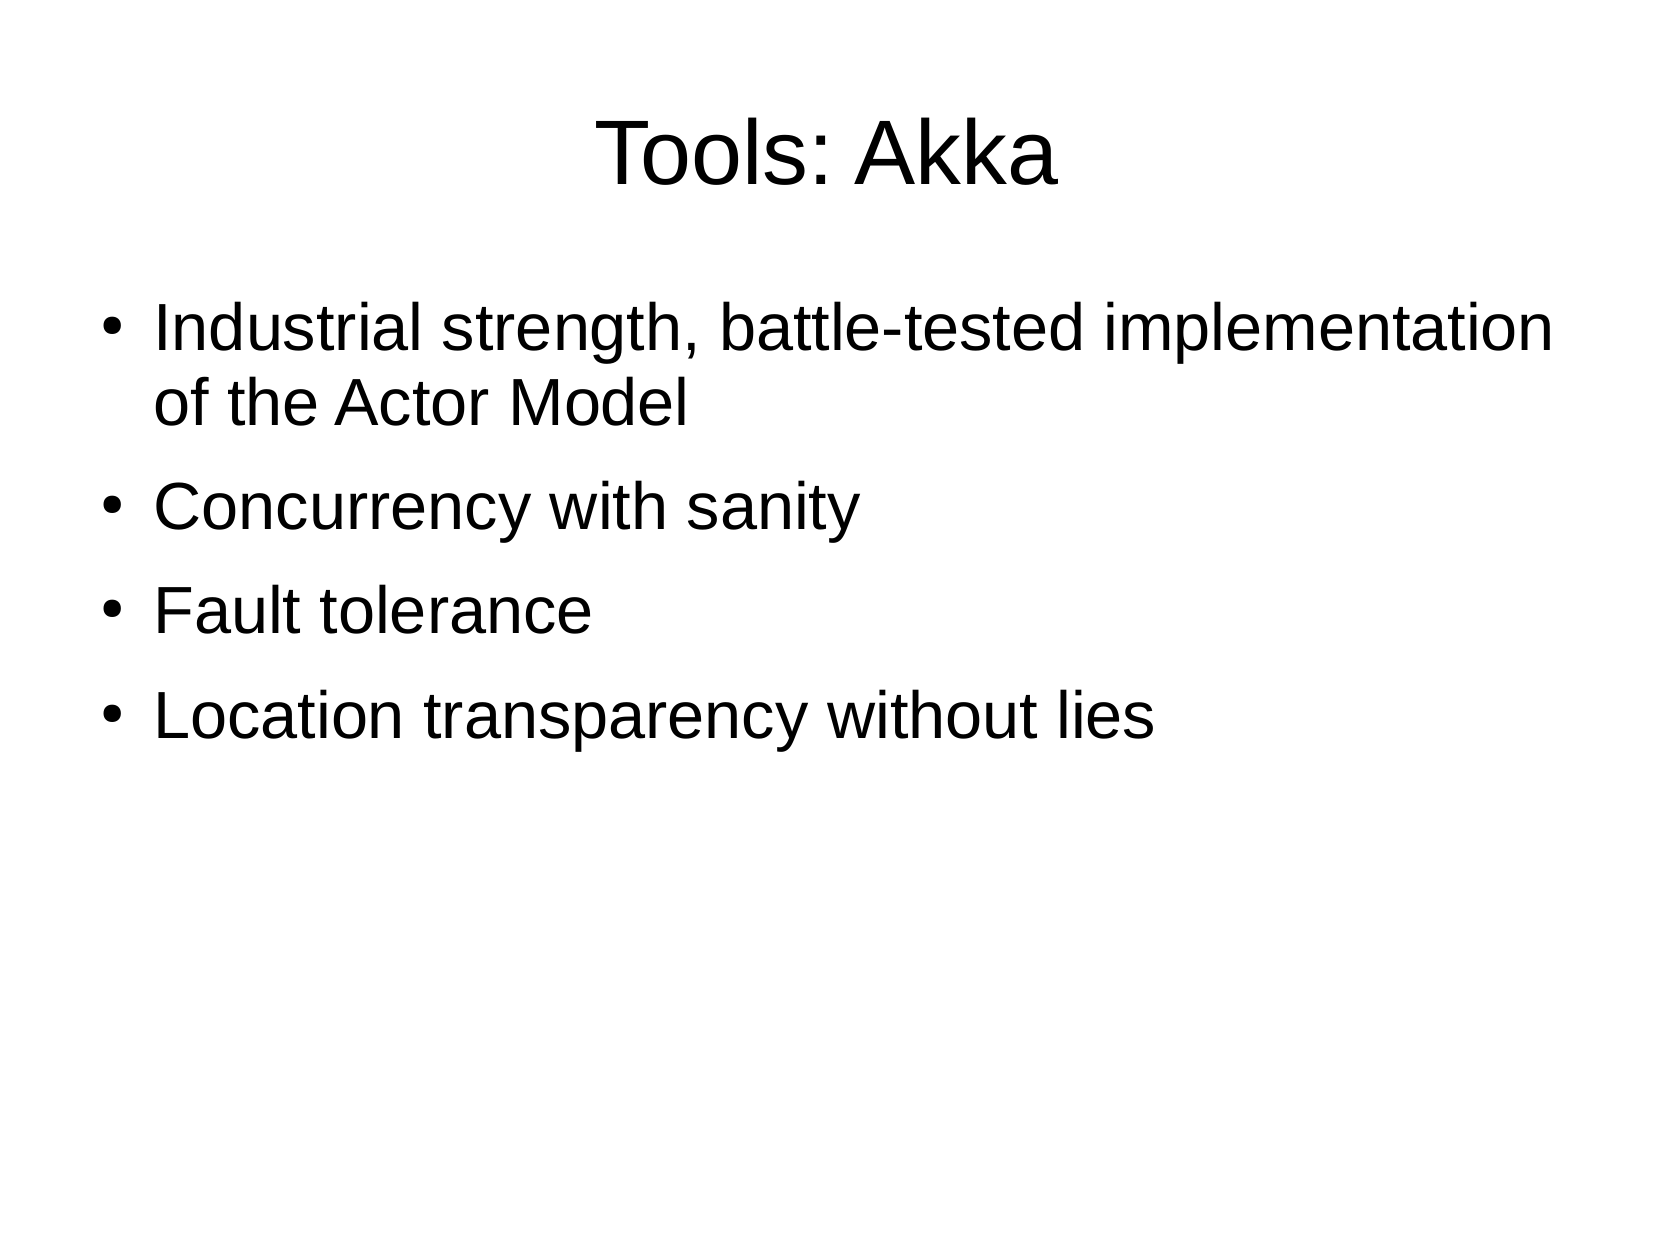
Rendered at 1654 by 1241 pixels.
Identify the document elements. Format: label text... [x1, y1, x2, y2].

title Tools: Akka [82, 49, 1571, 257]
list Industrial strength, battle-tested implementation of the Actor Model Concurrency with sanity Fault tolerance Location transparency without lies [82, 290, 1571, 1010]
